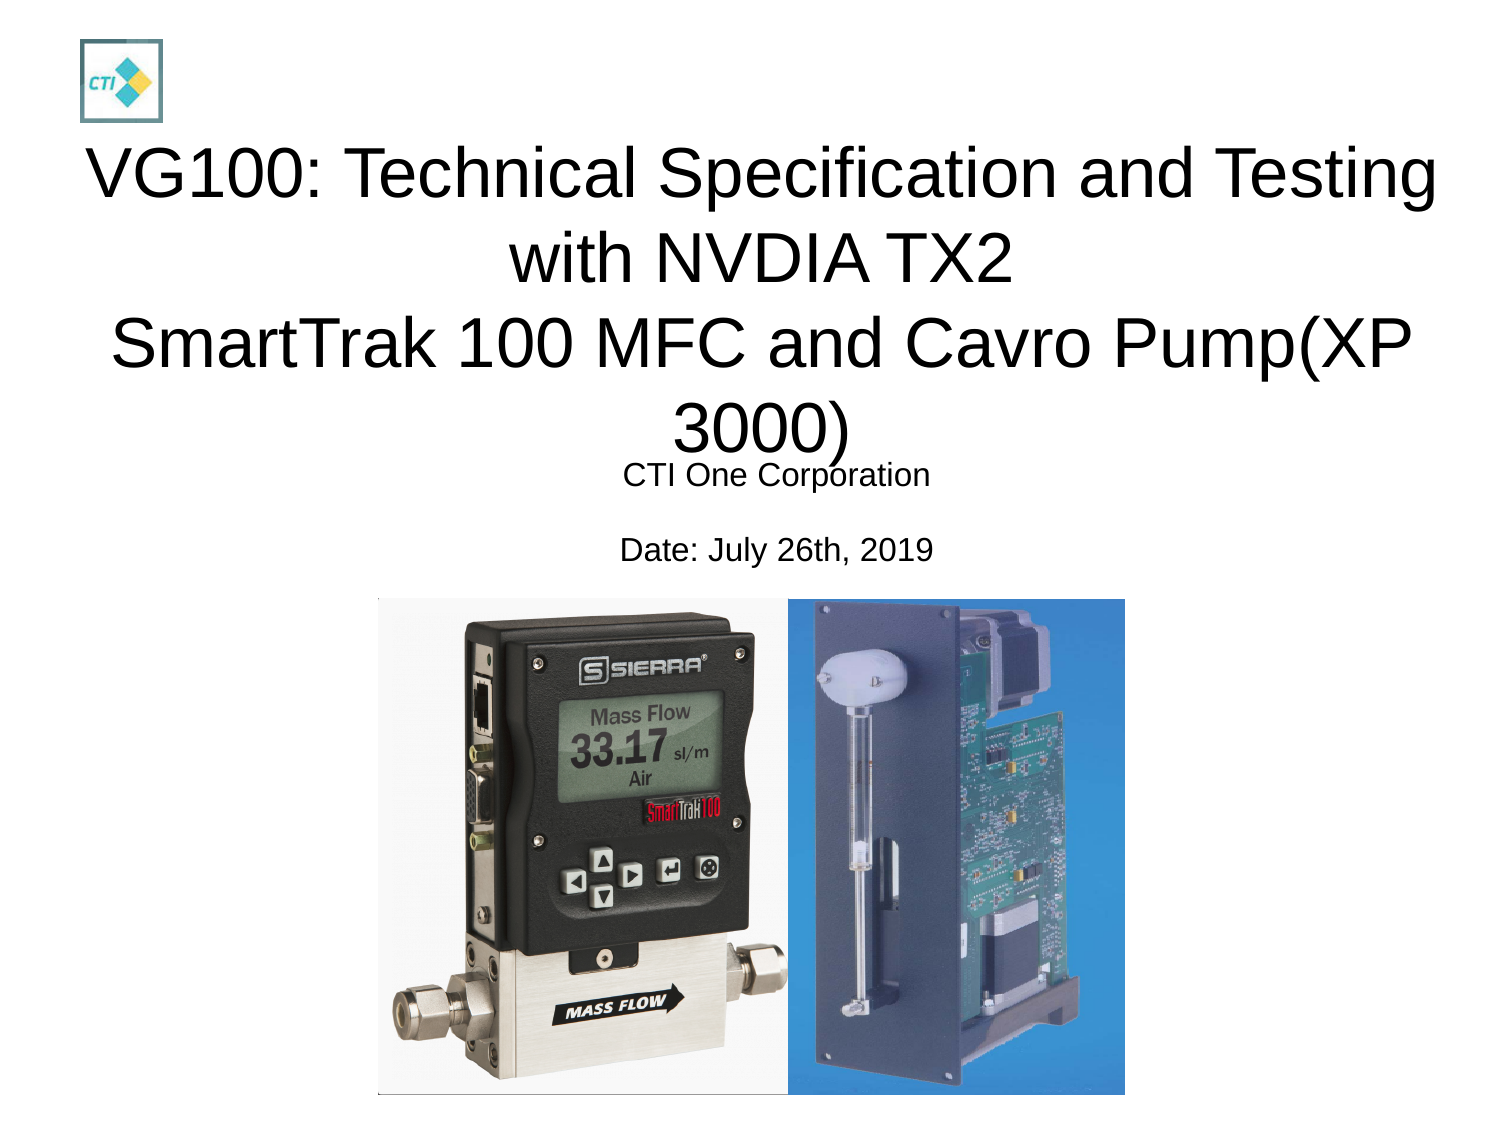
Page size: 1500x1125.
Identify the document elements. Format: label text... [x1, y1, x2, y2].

picture [378, 598, 1125, 1095]
picture [80, 39, 163, 123]
text_box VG100: Technical Specification and Testing with NVDIA TX2 SmartTrak 100 MFC and Cavro Pump(XP 3000) [80, 160, 1445, 434]
text_box CTI One Corporation Date: July 26th, 2019 [293, 450, 1260, 812]
